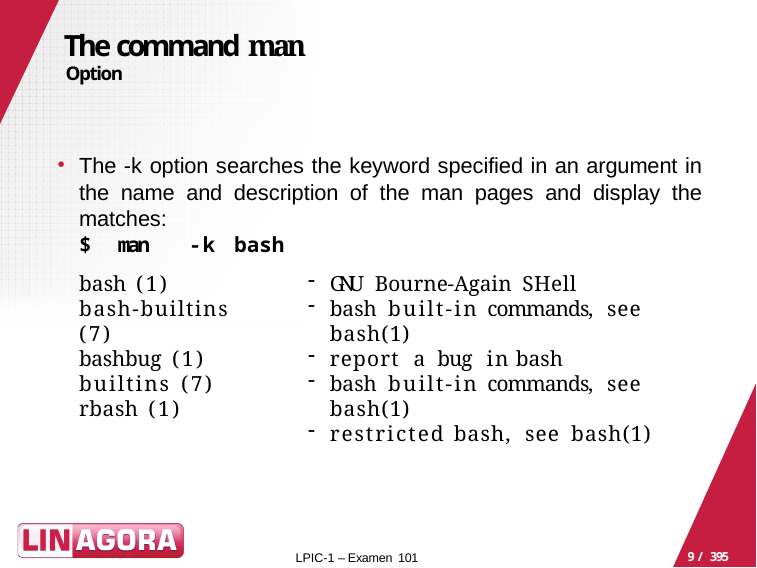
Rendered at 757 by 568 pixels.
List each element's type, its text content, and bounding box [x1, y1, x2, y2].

text_box The -k option searches the keyword specified in an argument in the name and description of the man pages and display the matches: $ man -k bash [55, 151, 703, 266]
text_box The command man Option [63, 26, 697, 122]
text_box LPIC-1 – Examen 101 [293, 549, 420, 568]
picture [0, 0, 352, 352]
text_box GNU Bourne-Again SHell bash built-in commands, see bash(1) report a bug in bash bash built-in commands, see bash(1) restricted bash, see bash(1) [306, 270, 714, 396]
text_box [17, 520, 184, 562]
text_box bash (1) bash-builtins (7) bashbug (1) builtins (7) rbash (1) [77, 270, 267, 396]
text_box <number> / 395 [683, 549, 747, 568]
